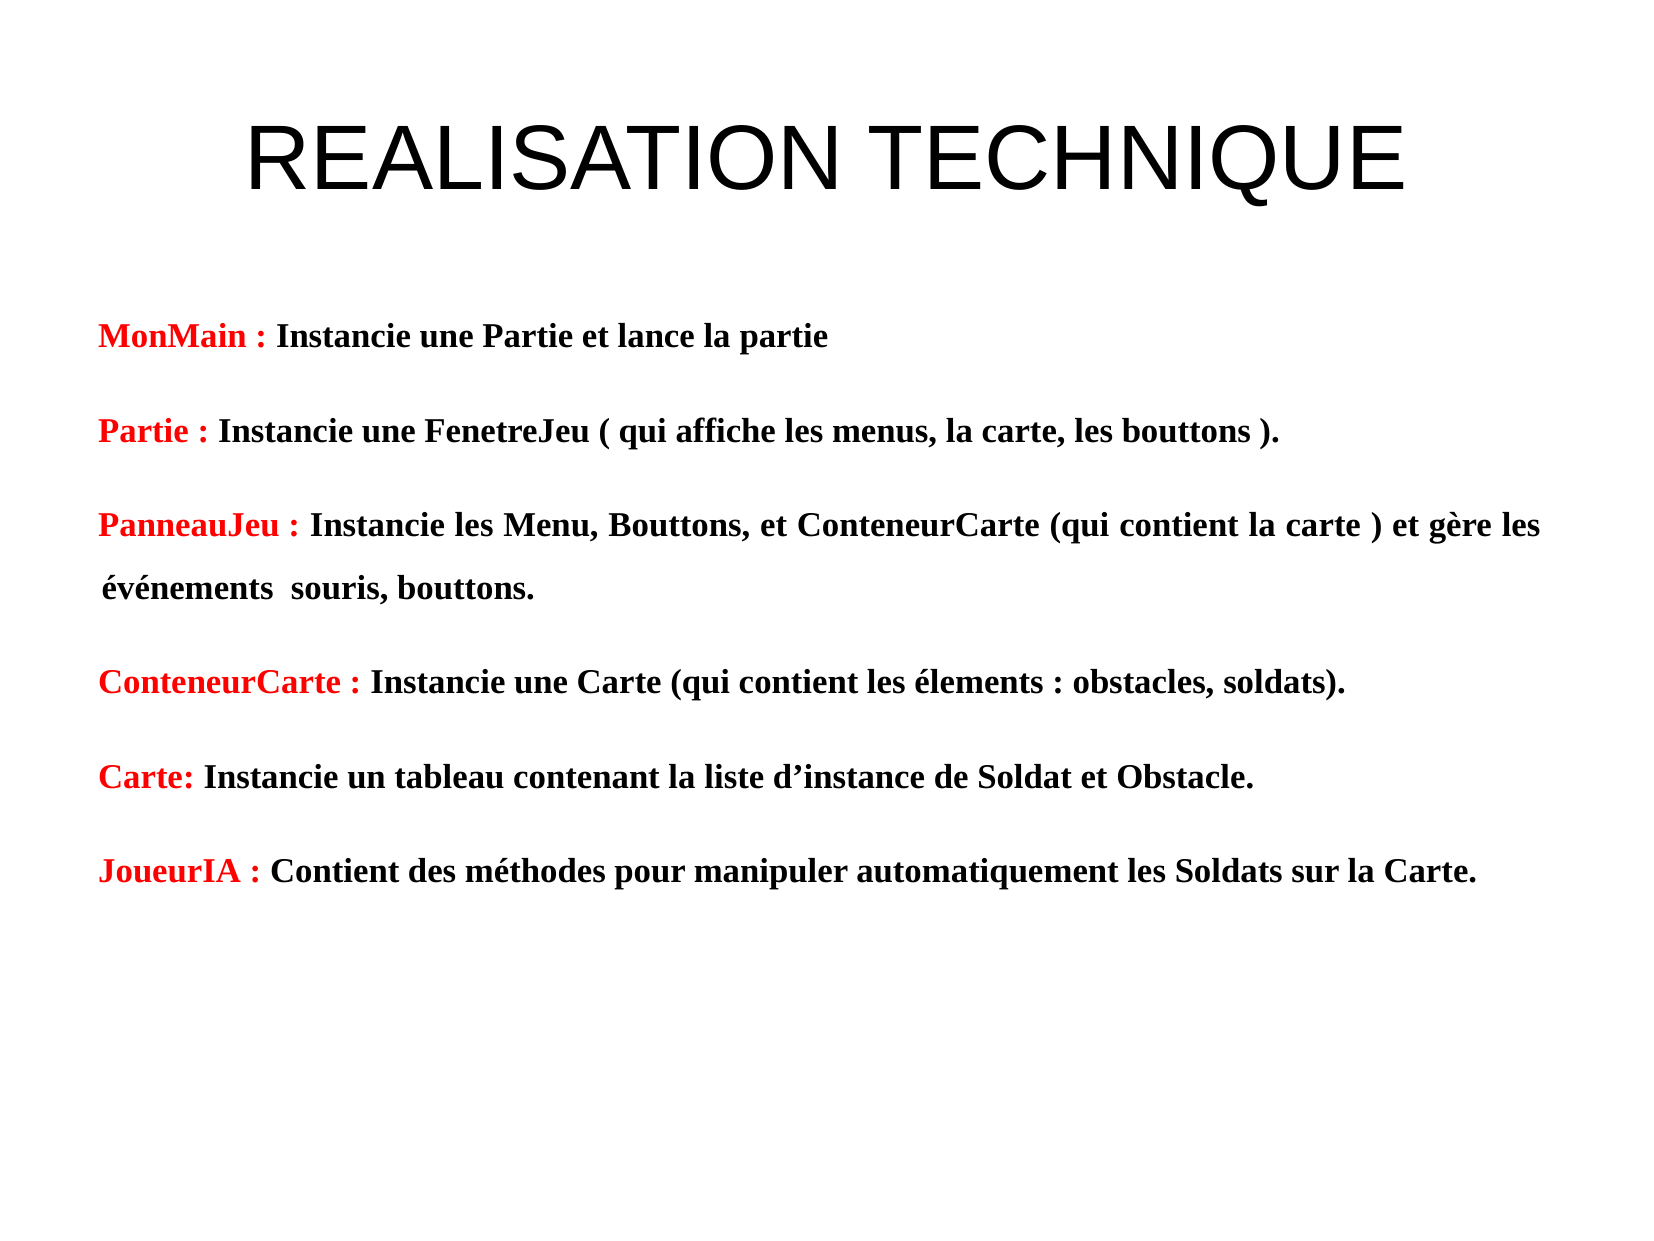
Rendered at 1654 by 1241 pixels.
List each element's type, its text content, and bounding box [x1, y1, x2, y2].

title REALISATION TECHNIQUE [82, 49, 1571, 257]
list MonMain : Instancie une Partie et lance la partie Partie : Instancie une FenetreJeu ( qui affiche les menus, la carte, les bouttons ). PanneauJeu : Instancie les Menu, Bouttons, et ConteneurCarte (qui contient la carte ) et gère les événements souris, bouttons. ConteneurCarte : Instancie une Carte (qui contient les élements : obstacles, soldats). Carte: Instancie un tableau contenant la liste d’instance de Soldat et Obstacle. JoueurIA : Contient des méthodes pour manipuler automatiquement les Soldats sur la Carte. [70, 271, 1583, 1027]
